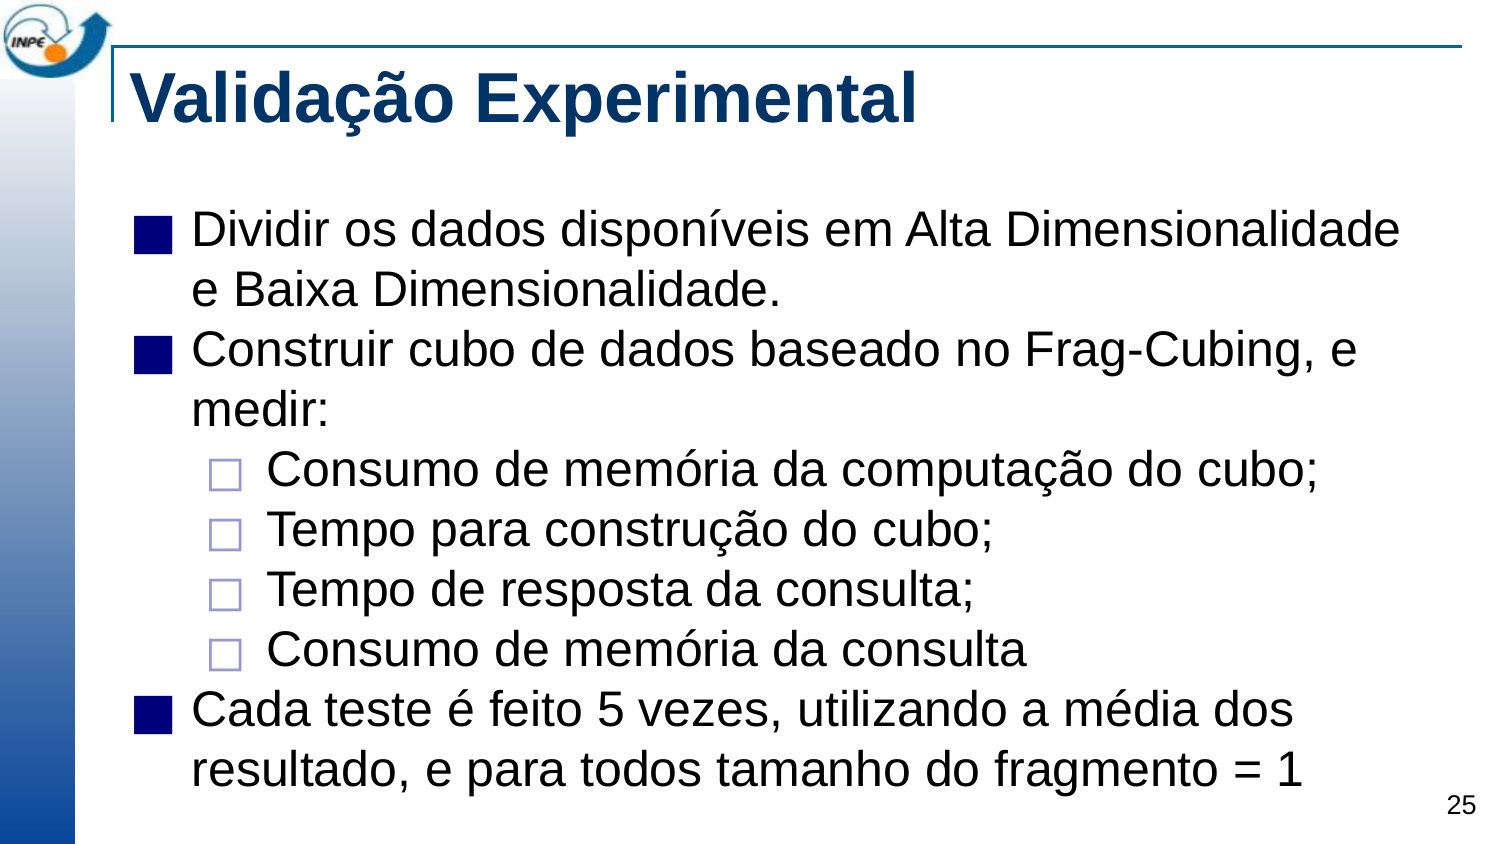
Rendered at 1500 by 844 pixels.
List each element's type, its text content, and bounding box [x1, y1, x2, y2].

list Dividir os dados disponíveis em Alta Dimensionalidade e Baixa Dimensionalidade. Construir cubo de dados baseado no Frag-Cubing, e medir: Consumo de memória da computação do cubo; Tempo para construção do cubo; Tempo de resposta da consulta; Consumo de memória da consulta Cada teste é feito 5 vezes, utilizando a média dos resultado, e para todos tamanho do fragmento = 1 [99, 187, 1450, 769]
slide_number <number> [1403, 779, 1494, 844]
title Validação Experimental [112, 46, 1450, 141]
picture [0, 0, 113, 79]
